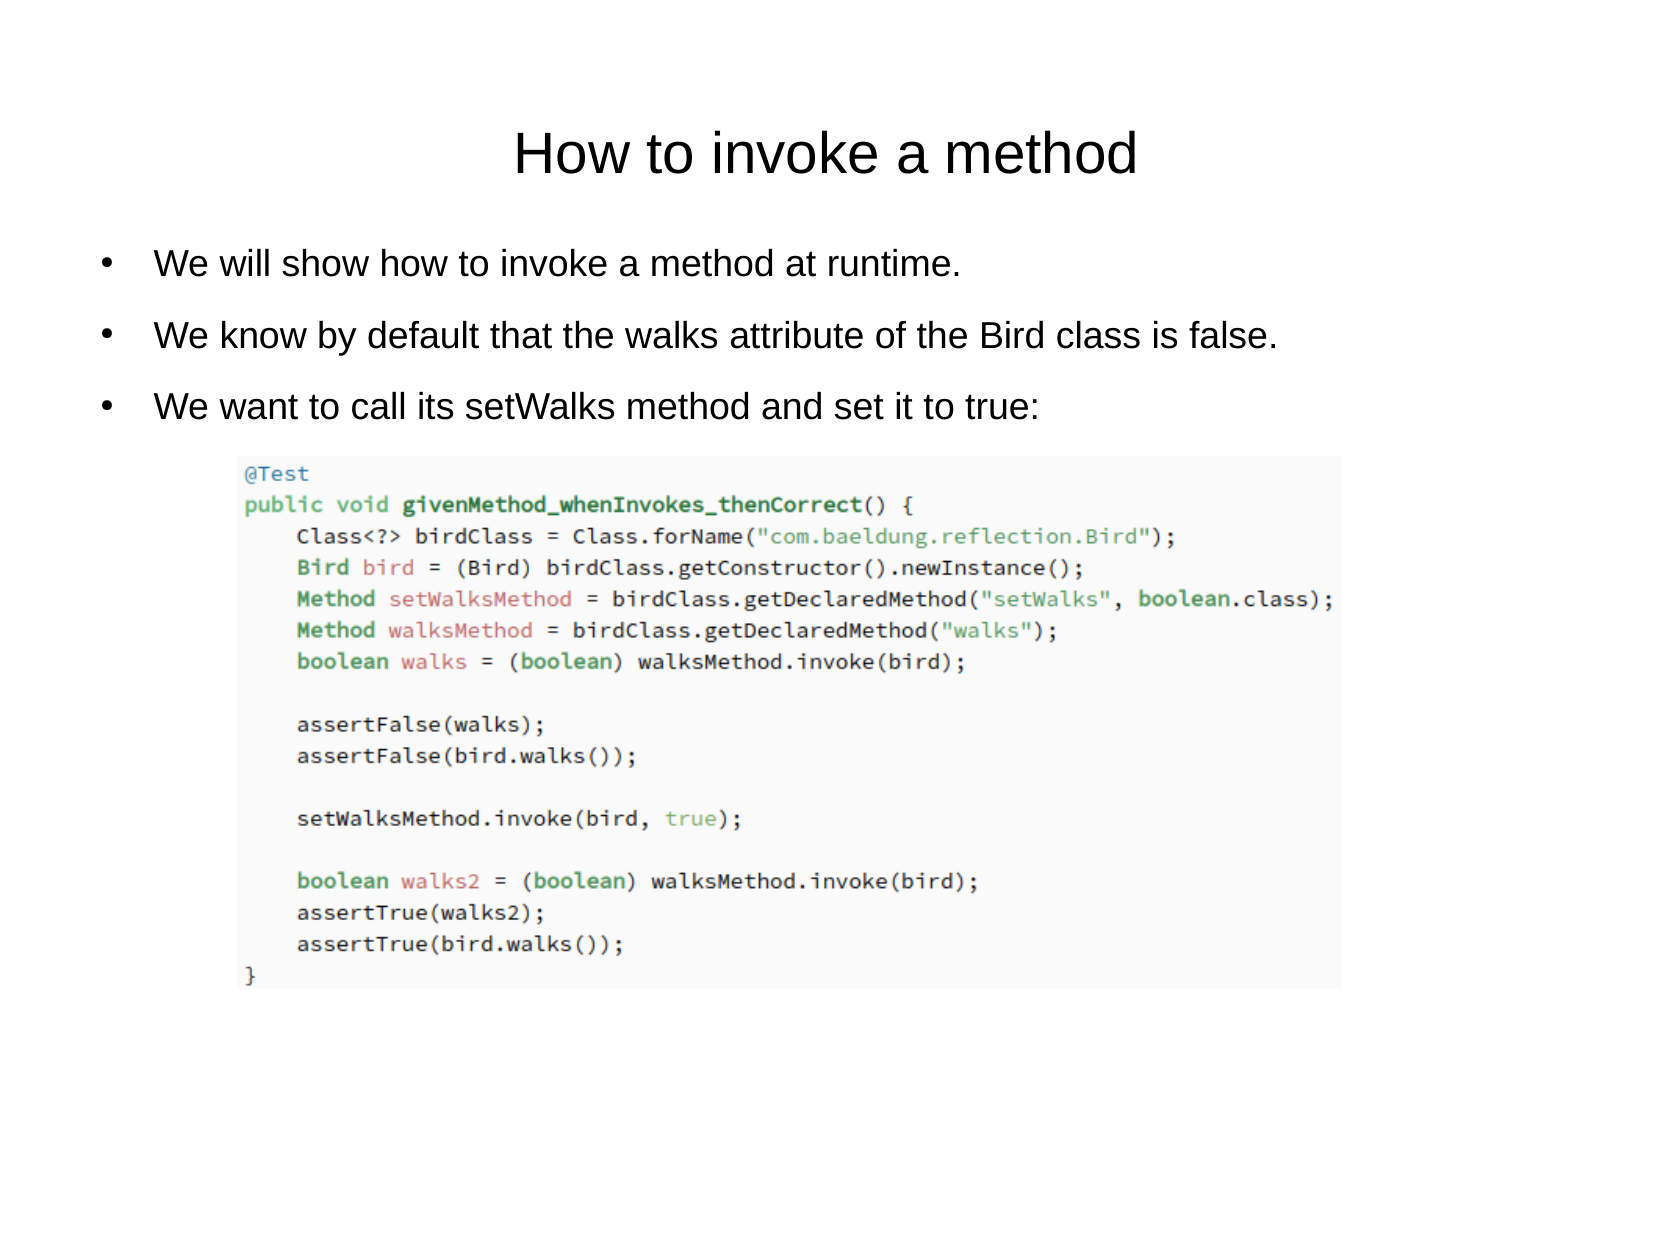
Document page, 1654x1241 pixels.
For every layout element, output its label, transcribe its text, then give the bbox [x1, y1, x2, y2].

title How to invoke a method [82, 49, 1571, 242]
list We will show how to invoke a method at runtime. We know by default that the walks attribute of the Bird class is false. We want to call its setWalks method and set it to true: [82, 242, 1619, 1165]
picture [238, 456, 1341, 989]
